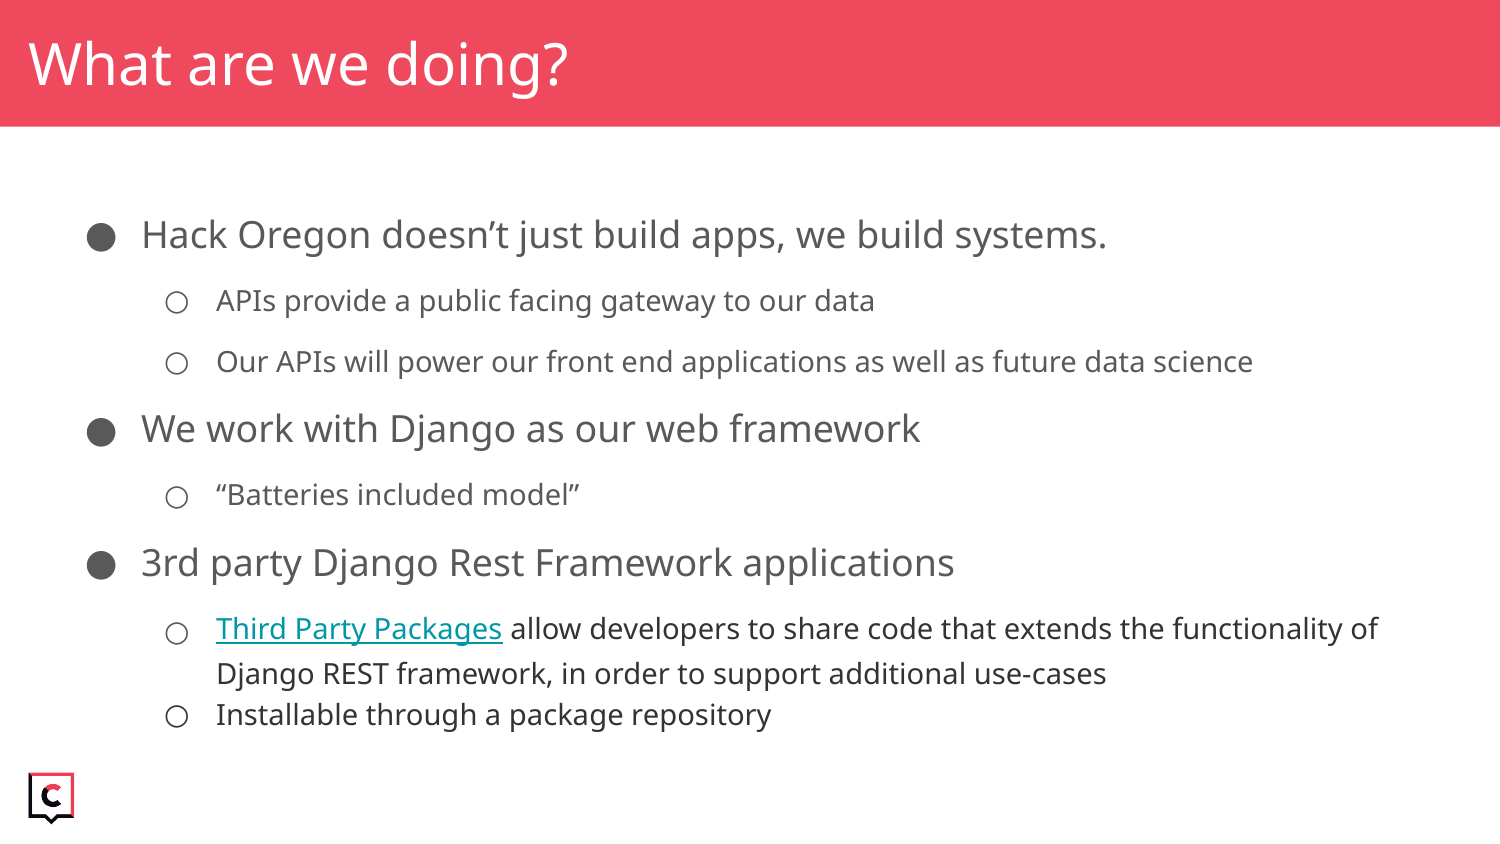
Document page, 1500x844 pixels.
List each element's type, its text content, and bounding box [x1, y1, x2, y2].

picture [19, 764, 82, 830]
list Hack Oregon doesn’t just build apps, we build systems. APIs provide a public facing gateway to our data Our APIs will power our front end applications as well as future data science We work with Django as our web framework “Batteries included model” 3rd party Django Rest Framework applications Third Party Packages allow developers to share code that extends the functionality of Django REST framework, in order to support additional use-cases Installable through a package repository [51, 189, 1449, 750]
title What are we doing? [13, 12, 1412, 107]
